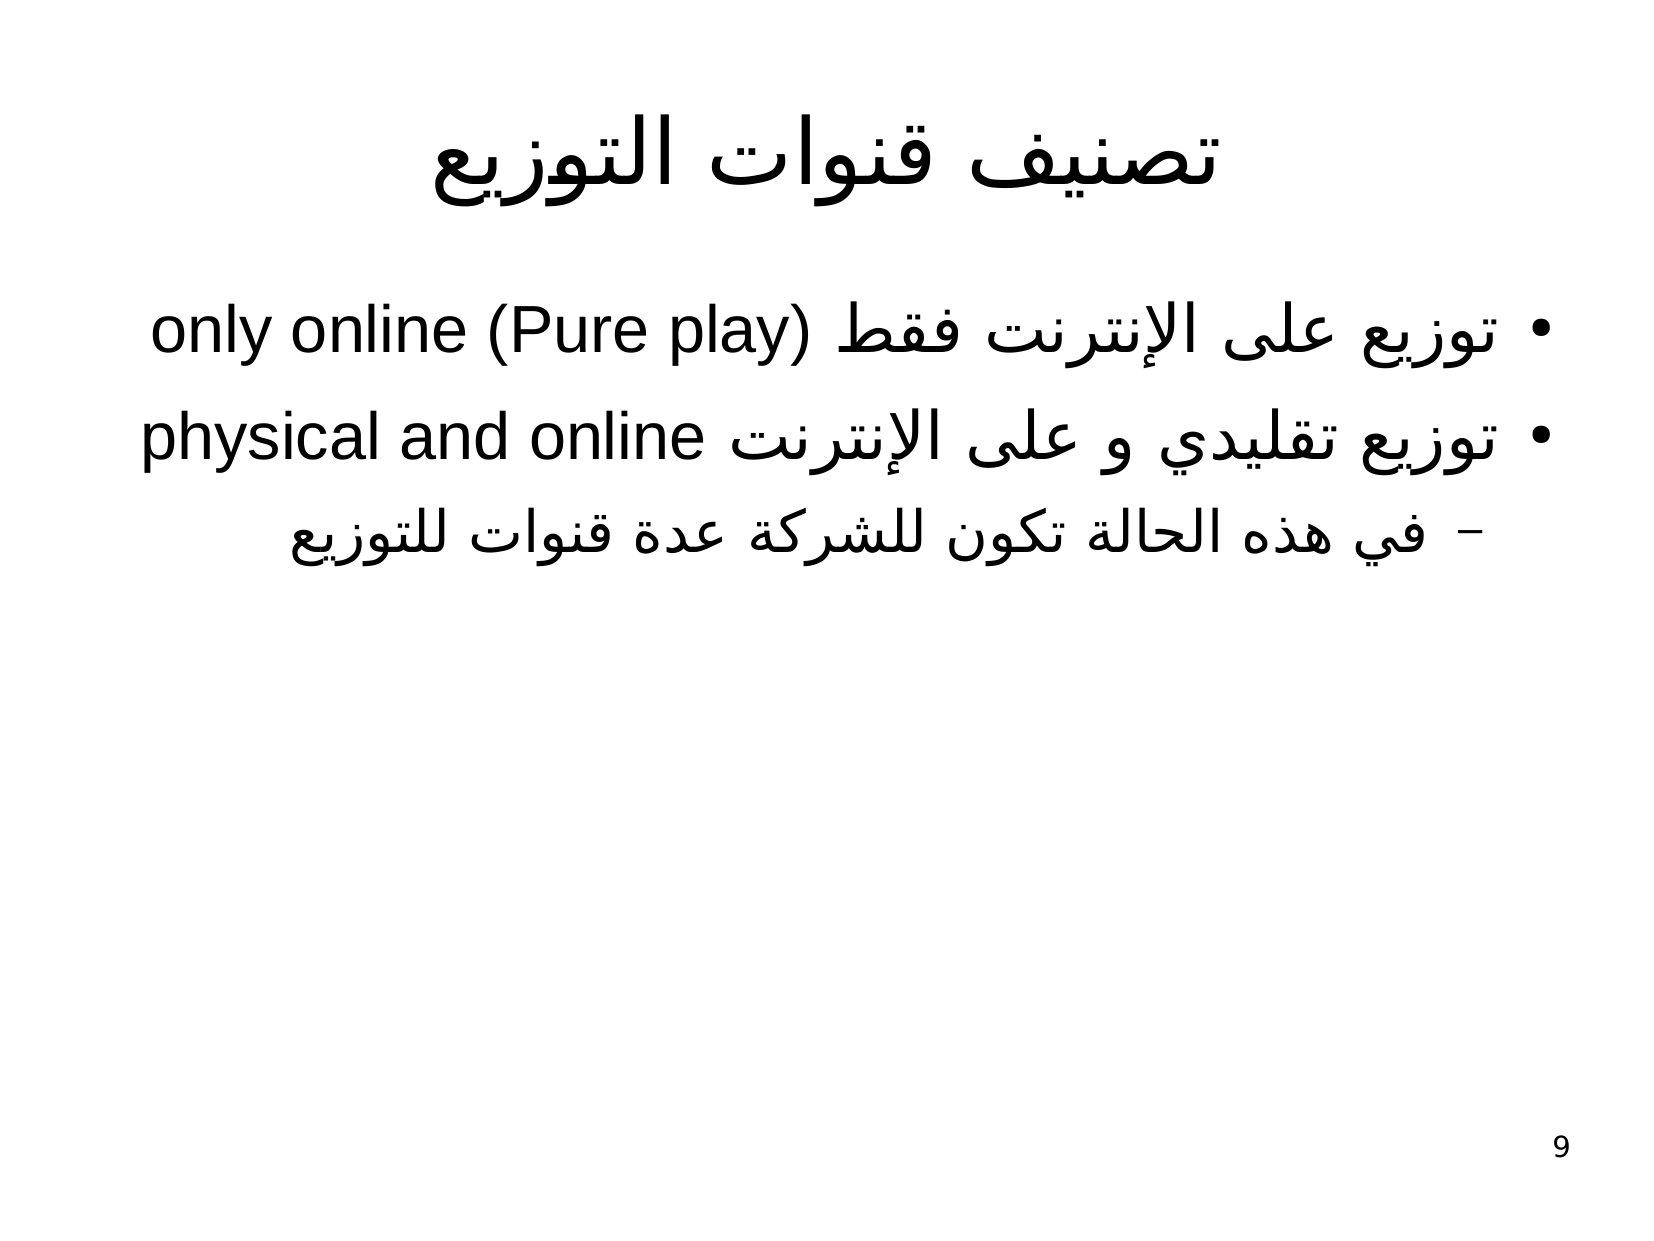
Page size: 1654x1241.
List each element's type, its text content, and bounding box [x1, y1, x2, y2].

title تصنيف قنوات التوزيع [82, 49, 1571, 257]
list توزيع على الإنترنت فقط only online (Pure play) توزيع تقليدي و على الإنترنت physical and online في هذه الحالة تكون للشركة عدة قنوات للتوزيع [82, 290, 1571, 1010]
